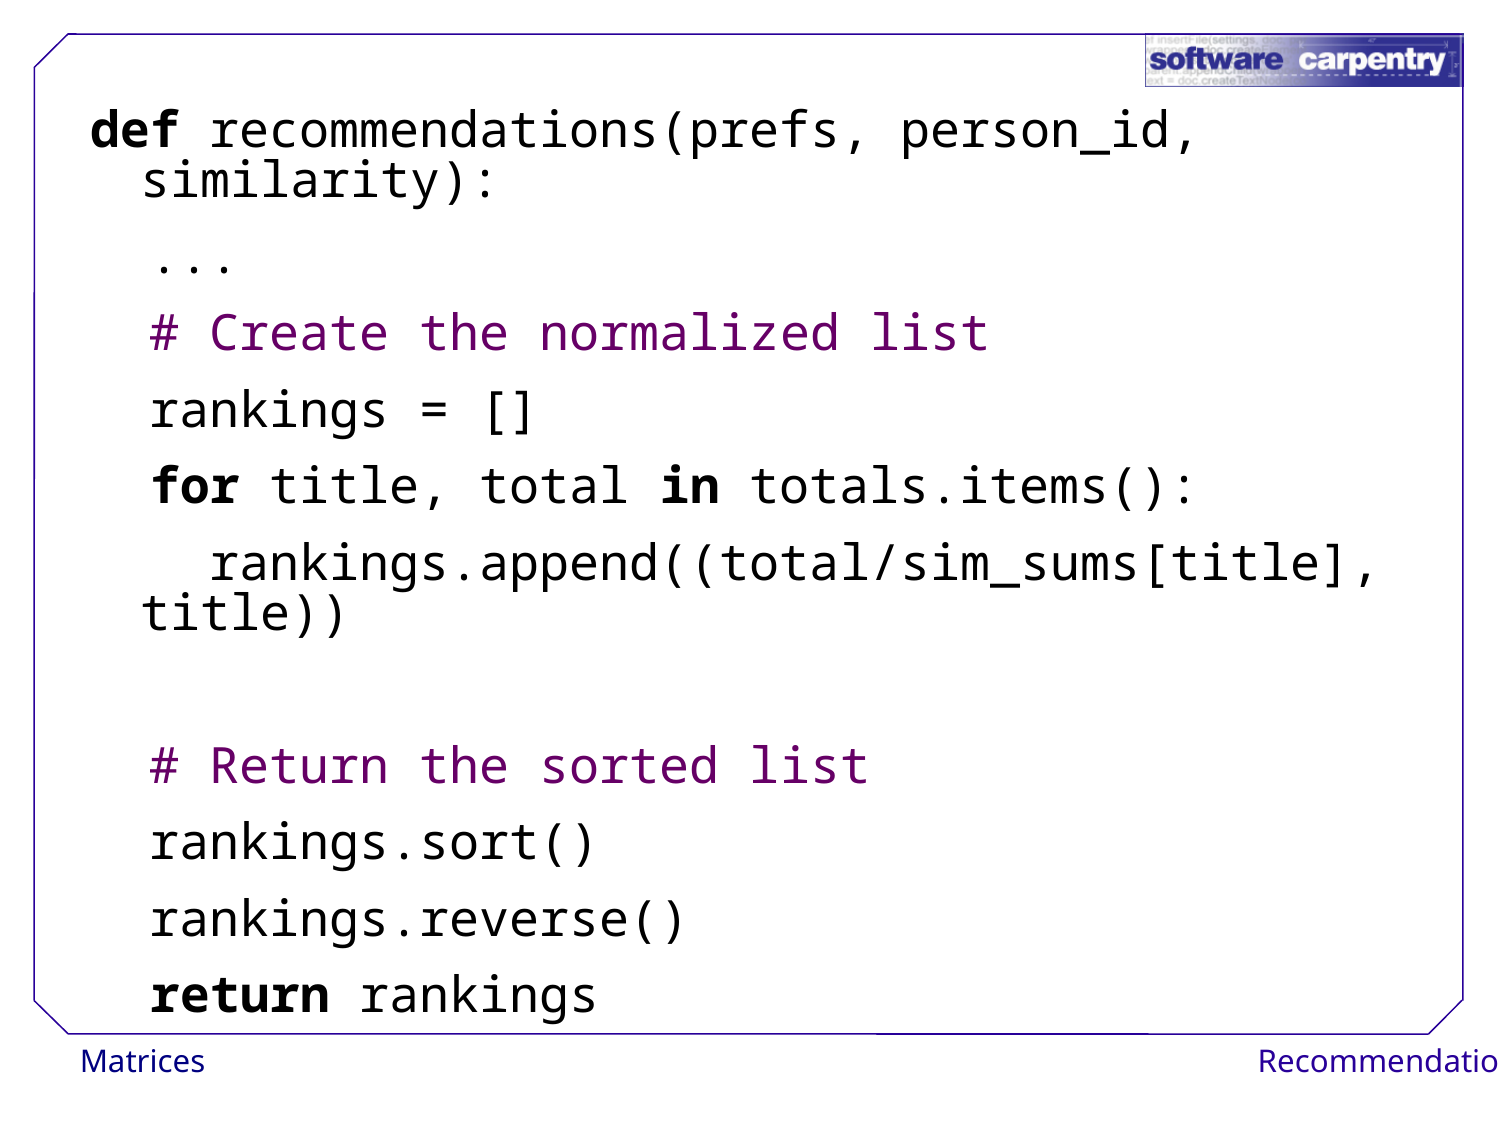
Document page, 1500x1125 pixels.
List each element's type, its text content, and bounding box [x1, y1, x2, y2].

picture [1145, 33, 1464, 87]
list def recommendations(prefs, person_id, similarity): ... # Create the normalized list rankings = [] for title, total in totals.items(): rankings.append((total/sim_sums[title], title)) # Return the sorted list rankings.sort() rankings.reverse() return rankings [75, 99, 1426, 1008]
